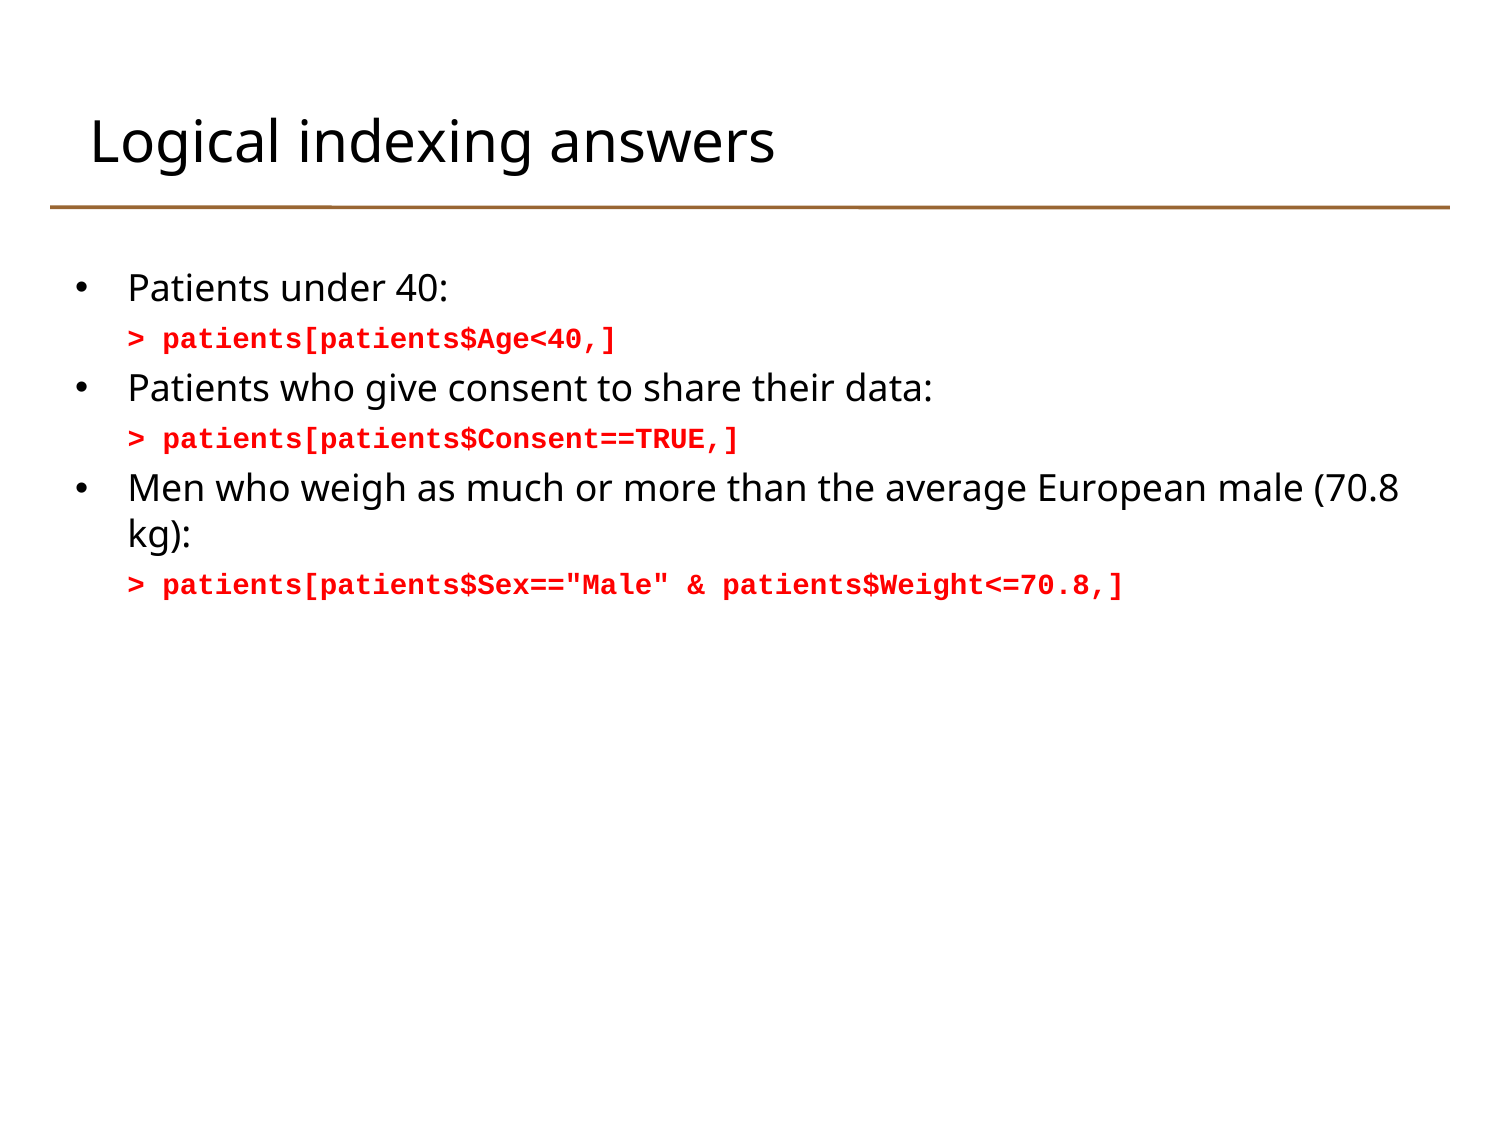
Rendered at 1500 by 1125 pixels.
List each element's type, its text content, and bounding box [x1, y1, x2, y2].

text_box Patients under 40: > patients[patients$Age<40,] Patients who give consent to share their data: > patients[patients$Consent==TRUE,] Men who weigh as much or more than the average European male (70.8 kg): > patients[patients$Sex=="Male" & patients$Weight<=70.8,] [75, 263, 1425, 1006]
text_box Logical indexing answers [75, 44, 1425, 233]
